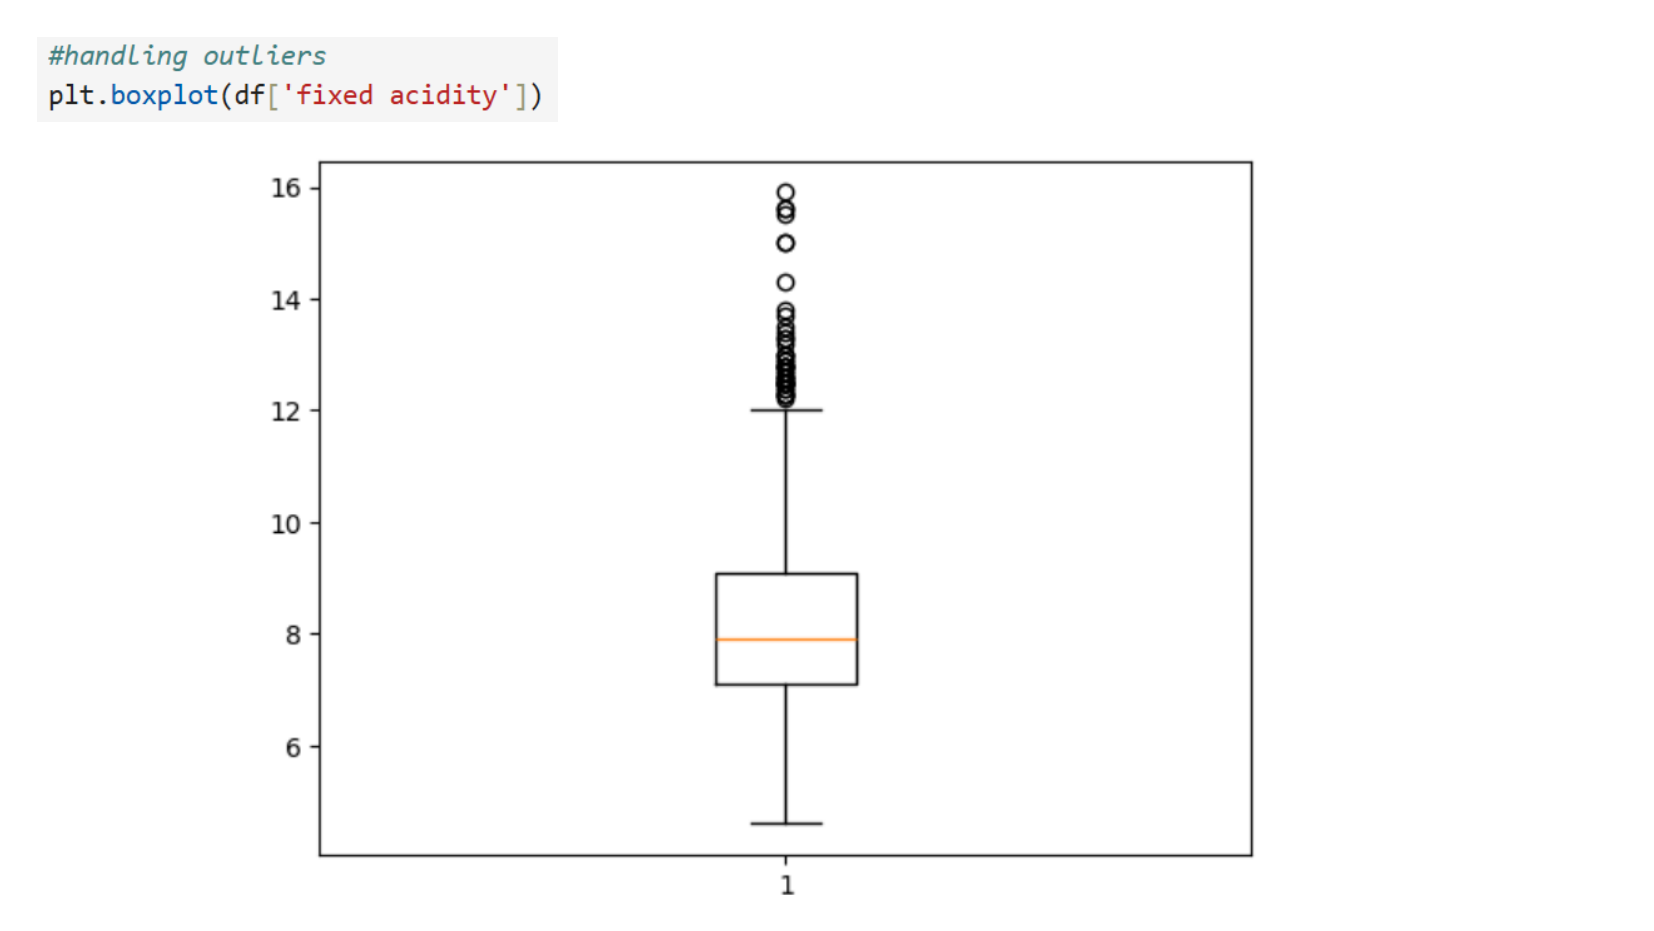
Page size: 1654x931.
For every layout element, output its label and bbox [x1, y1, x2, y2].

picture [252, 149, 1276, 895]
picture [37, 37, 558, 122]
